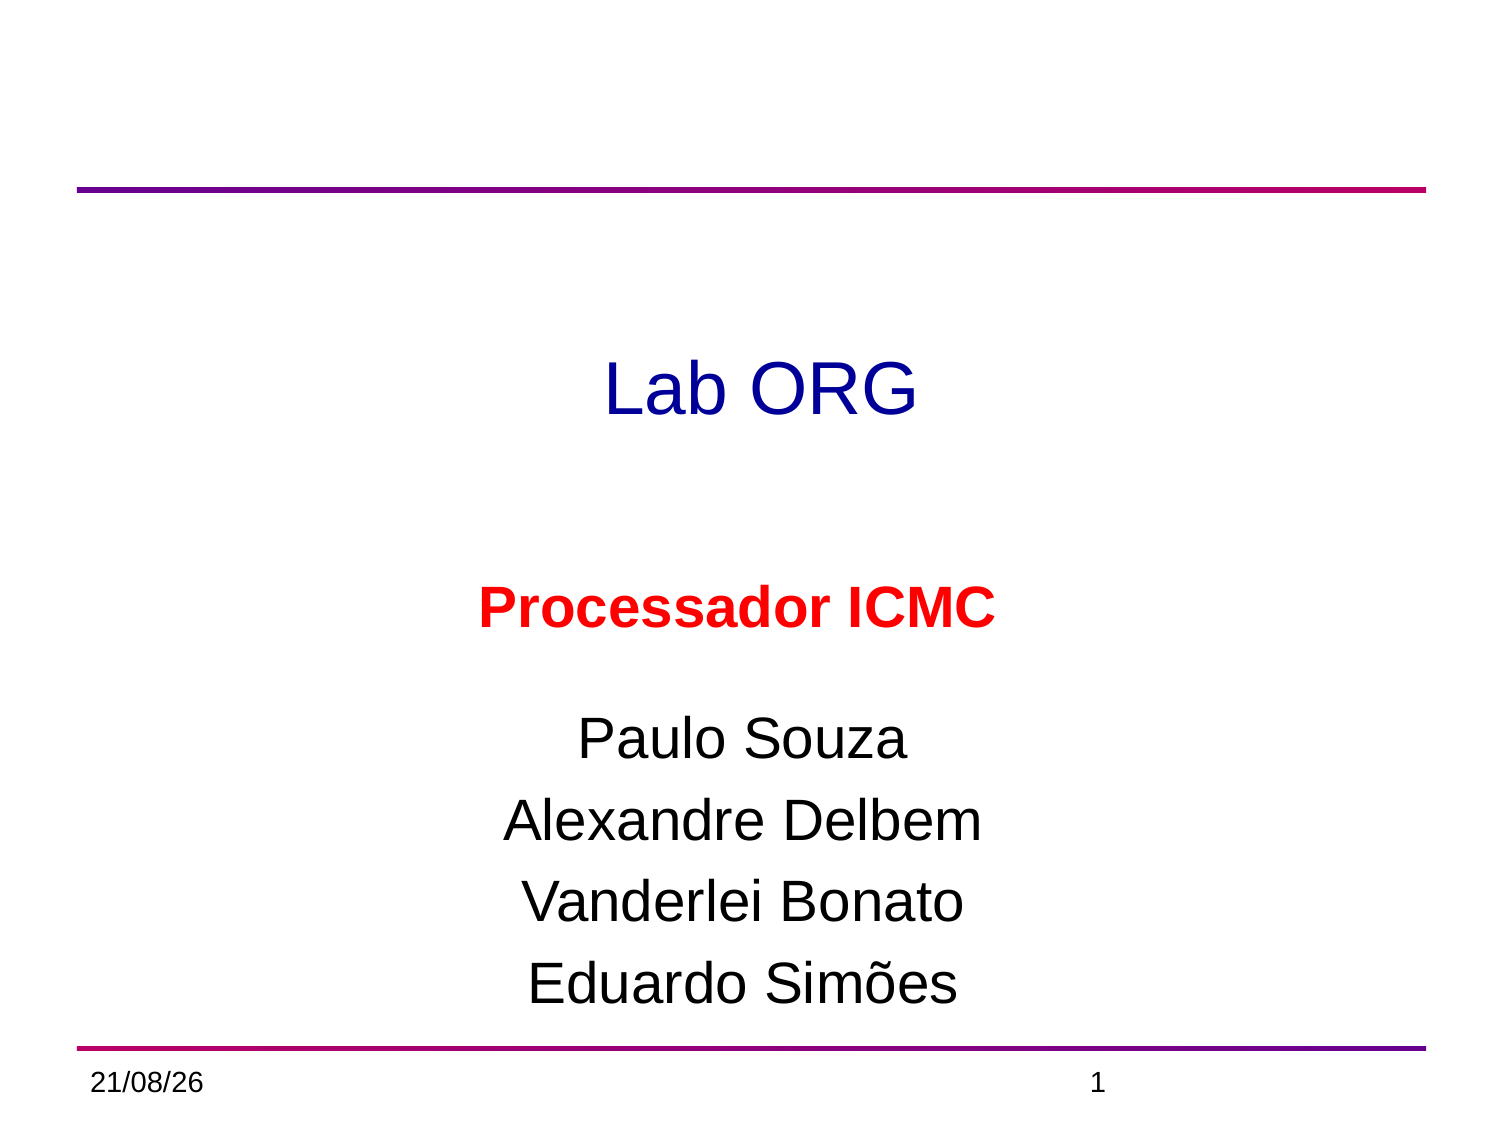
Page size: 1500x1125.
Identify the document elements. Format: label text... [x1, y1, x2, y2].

text_box Processador ICMC [194, 479, 1282, 712]
title Lab ORG [123, 231, 1399, 438]
slide_number <number> [1074, 1055, 1425, 1125]
slide_number 18/06/15 [75, 1055, 425, 1125]
subtitle Paulo Souza Alexandre Delbem Vanderlei Bonato Eduardo Simões [218, 712, 1269, 1019]
